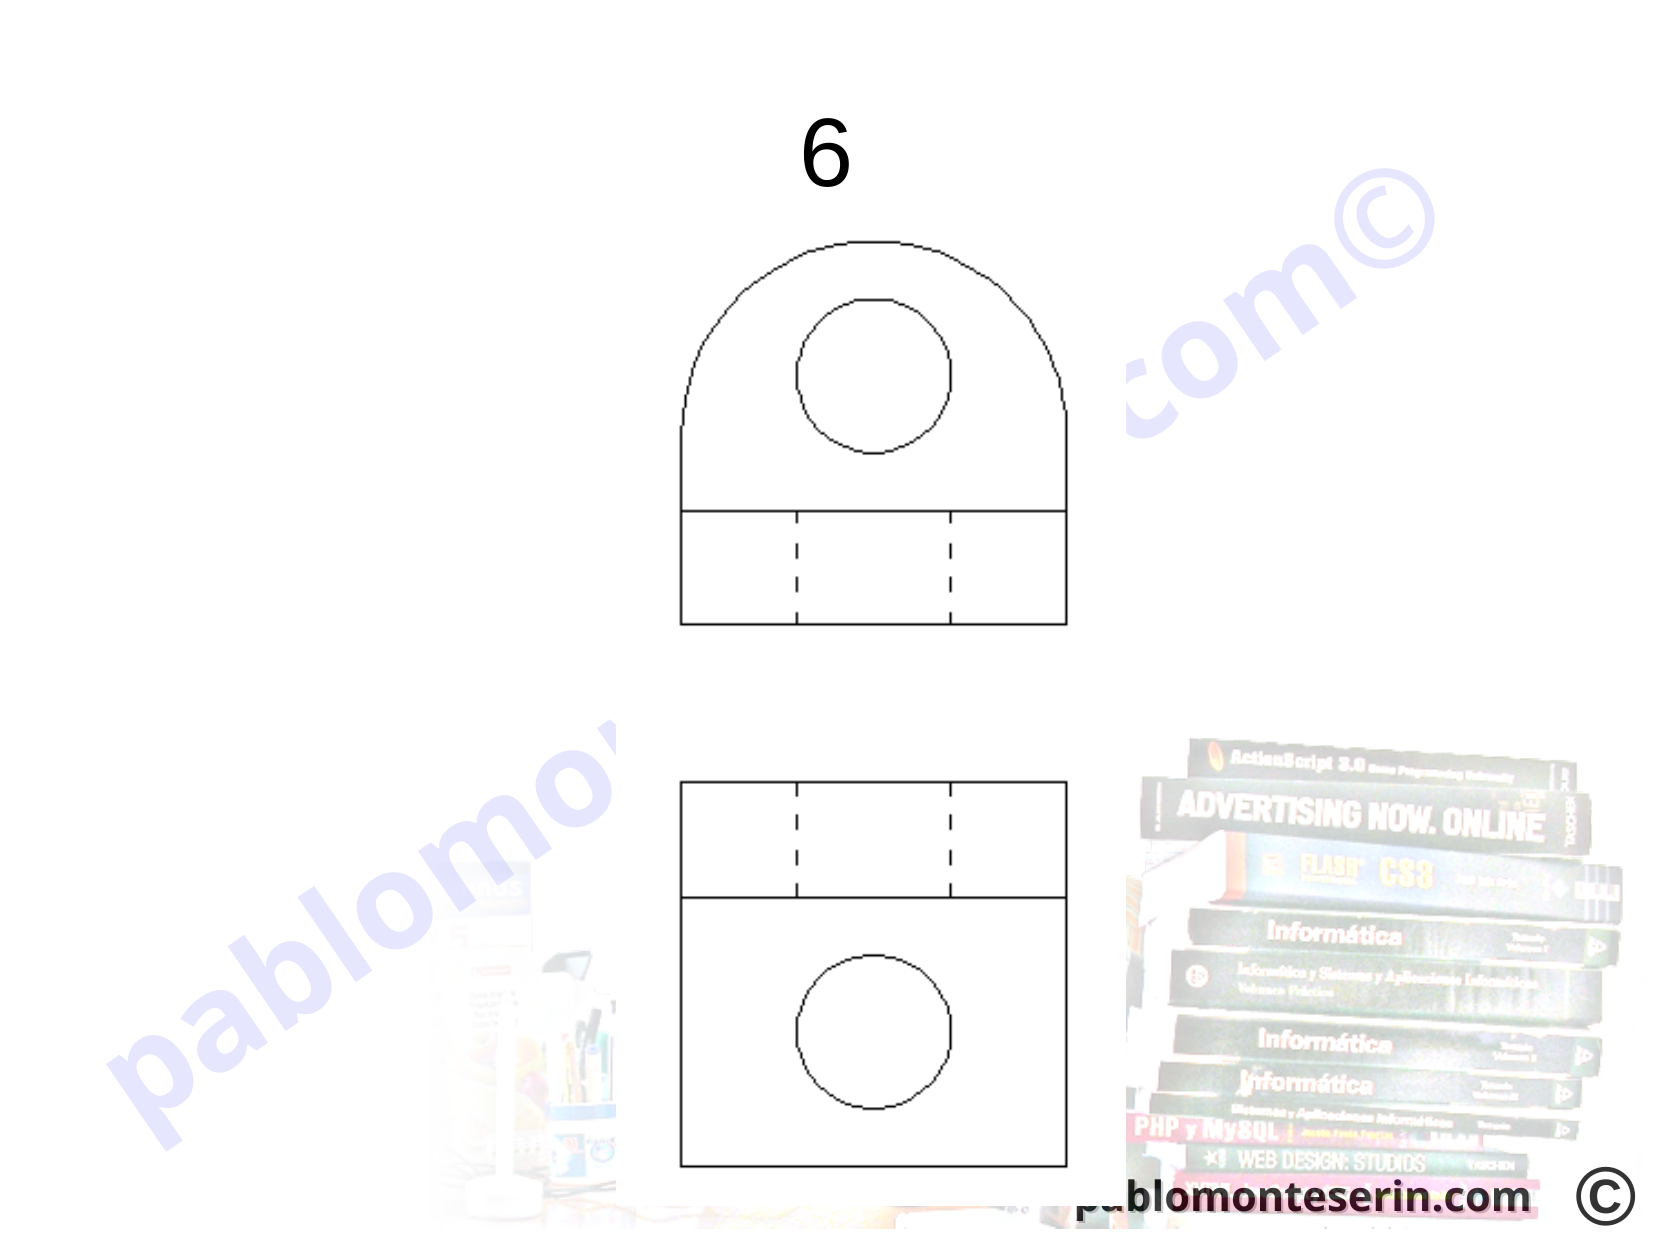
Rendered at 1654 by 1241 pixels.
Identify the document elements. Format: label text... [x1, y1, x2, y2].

picture [412, 257, 1654, 1229]
title 6 [82, 49, 1571, 257]
